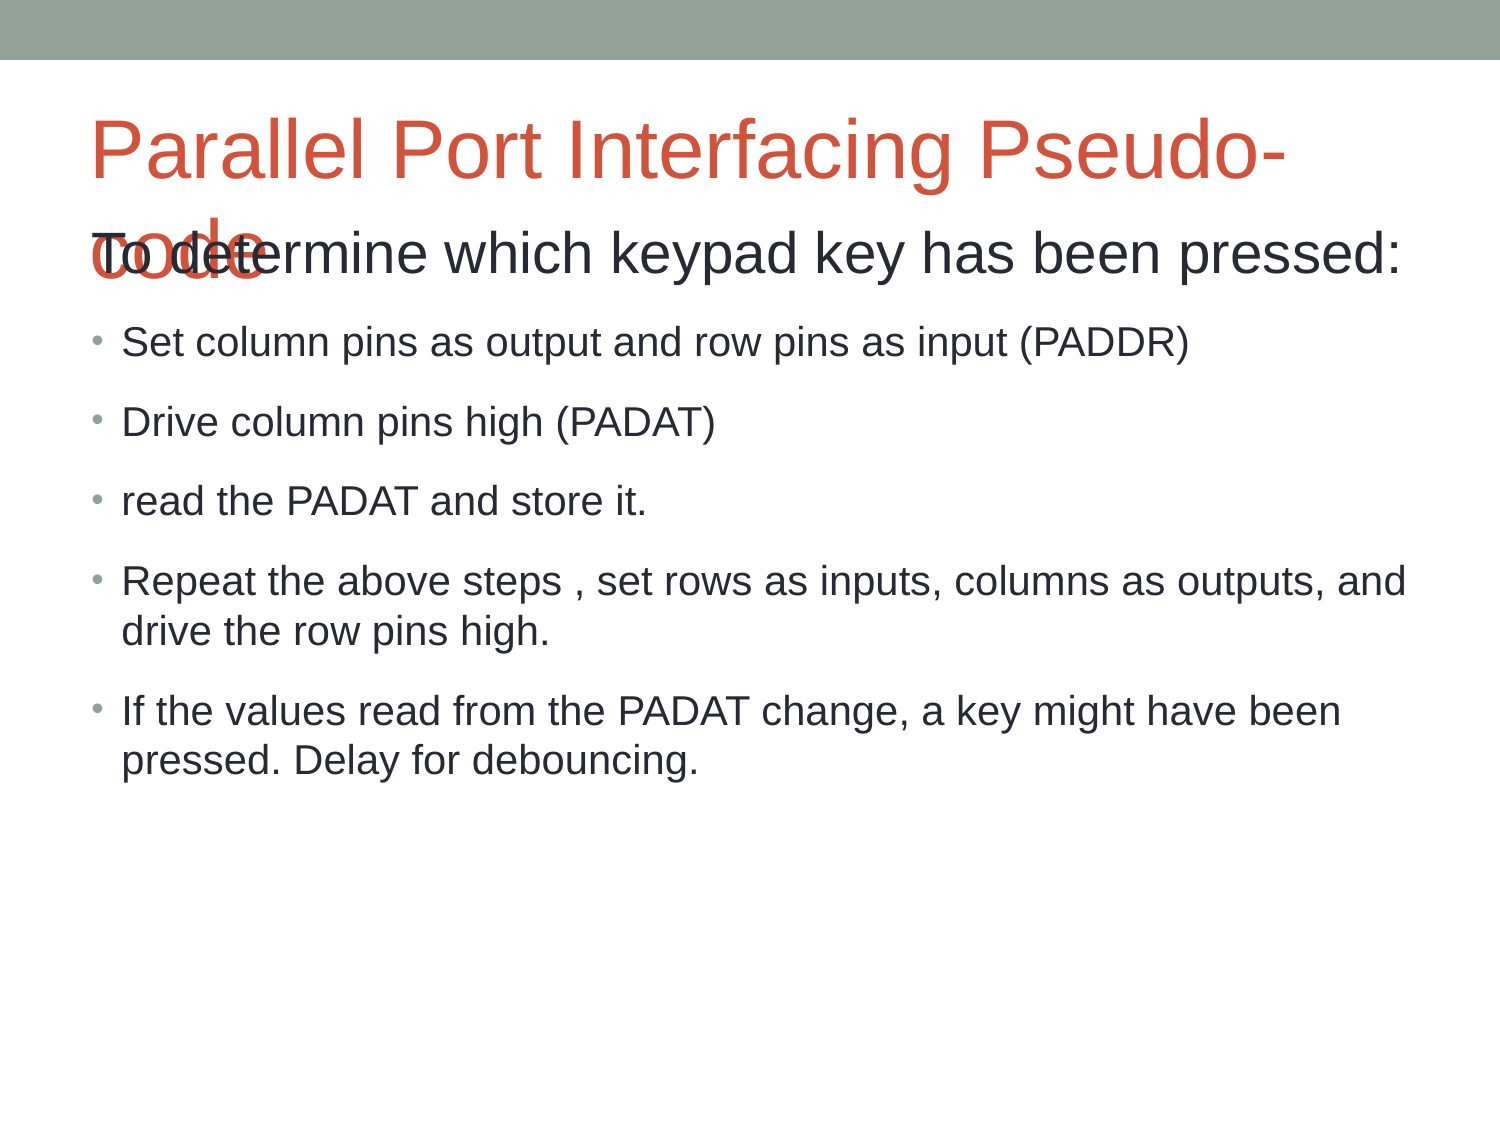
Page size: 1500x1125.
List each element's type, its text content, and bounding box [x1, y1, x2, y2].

title Parallel Port Interfacing Pseudo-code [75, 87, 1425, 250]
list To determine which keypad key has been pressed: Set column pins as output and row pins as input (PADDR) Drive column pins high (PADAT) read the PADAT and store it. Repeat the above steps , set rows as inputs, columns as outputs, and drive the row pins high. If the values read from the PADAT change, a key might have been pressed. Delay for debouncing. [76, 208, 1427, 951]
